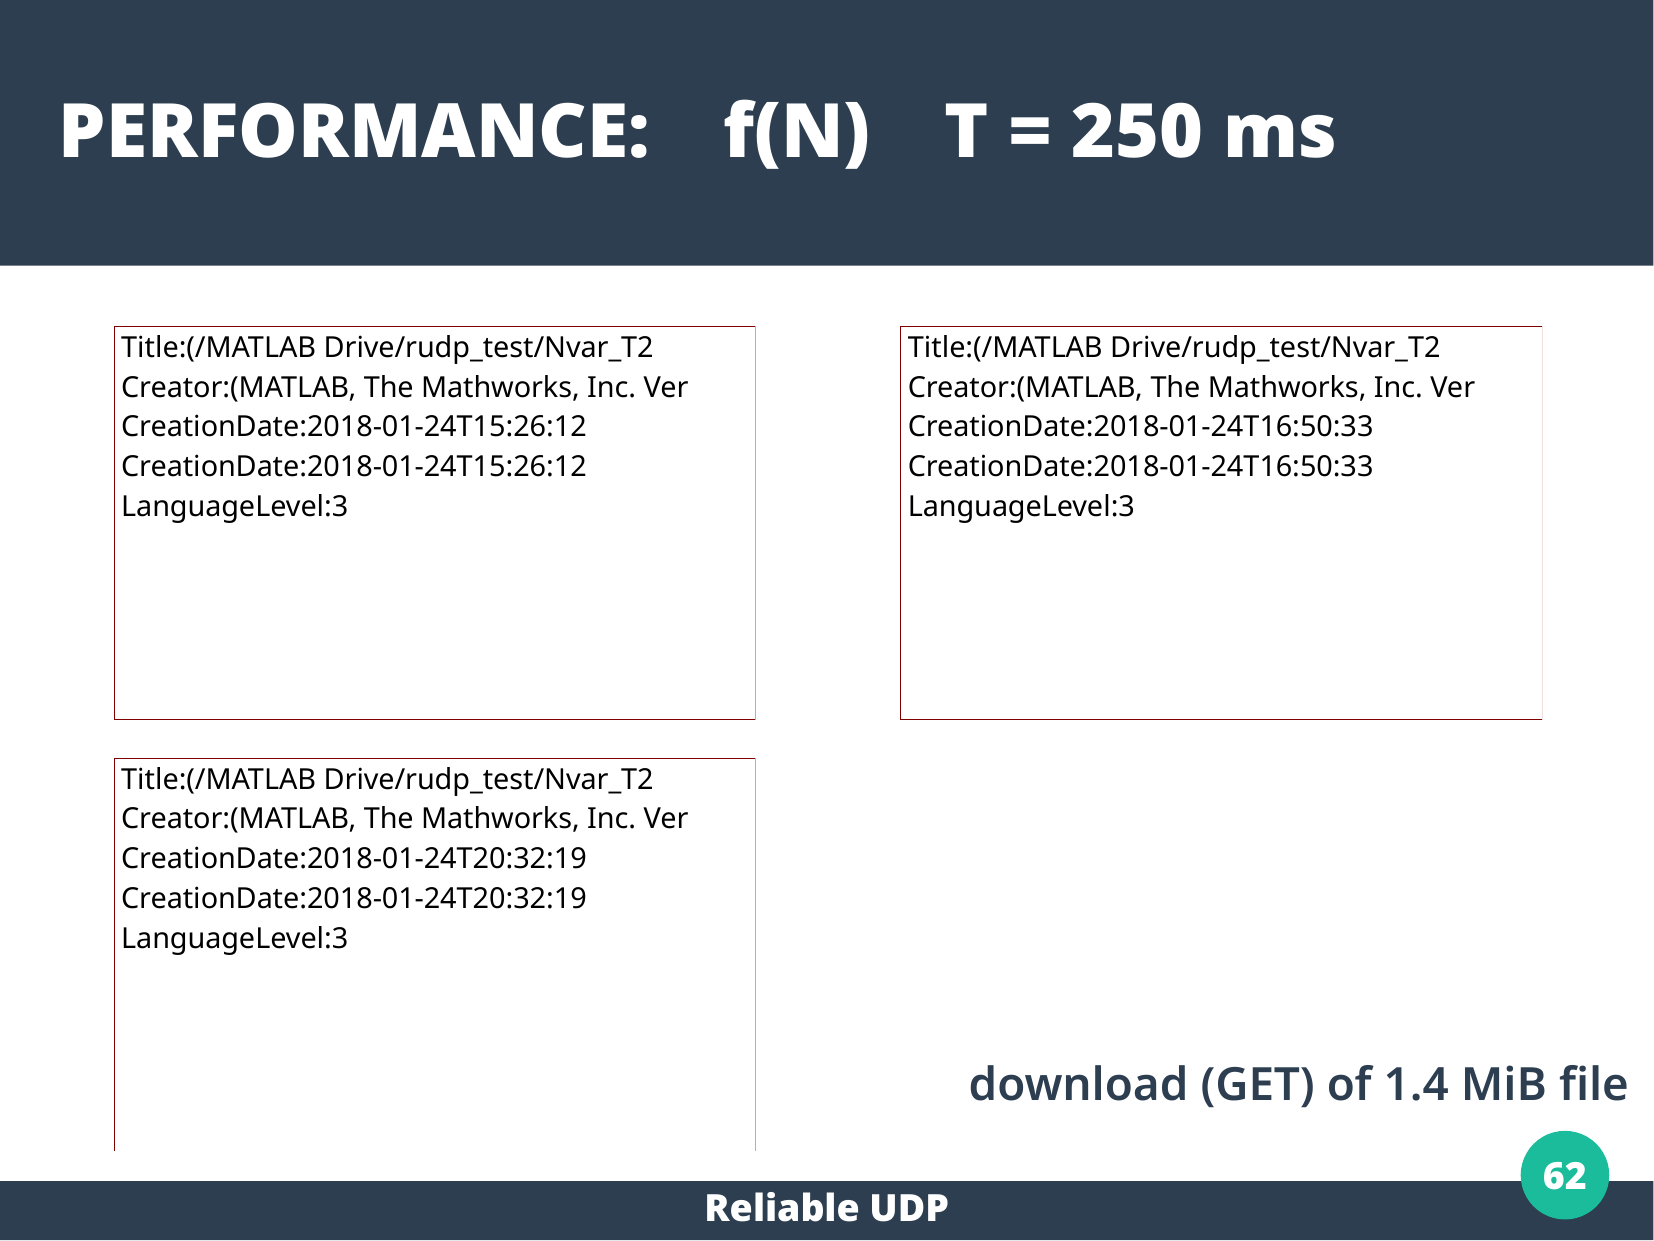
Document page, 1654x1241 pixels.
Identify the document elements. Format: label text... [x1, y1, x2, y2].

list download (GET) of 1.4 MiB file [897, 1051, 1647, 1170]
picture [111, 756, 756, 1151]
picture [898, 324, 1543, 720]
title PERFORMANCE: f(N) T = 250 ms [59, 49, 1595, 207]
picture [111, 324, 756, 720]
